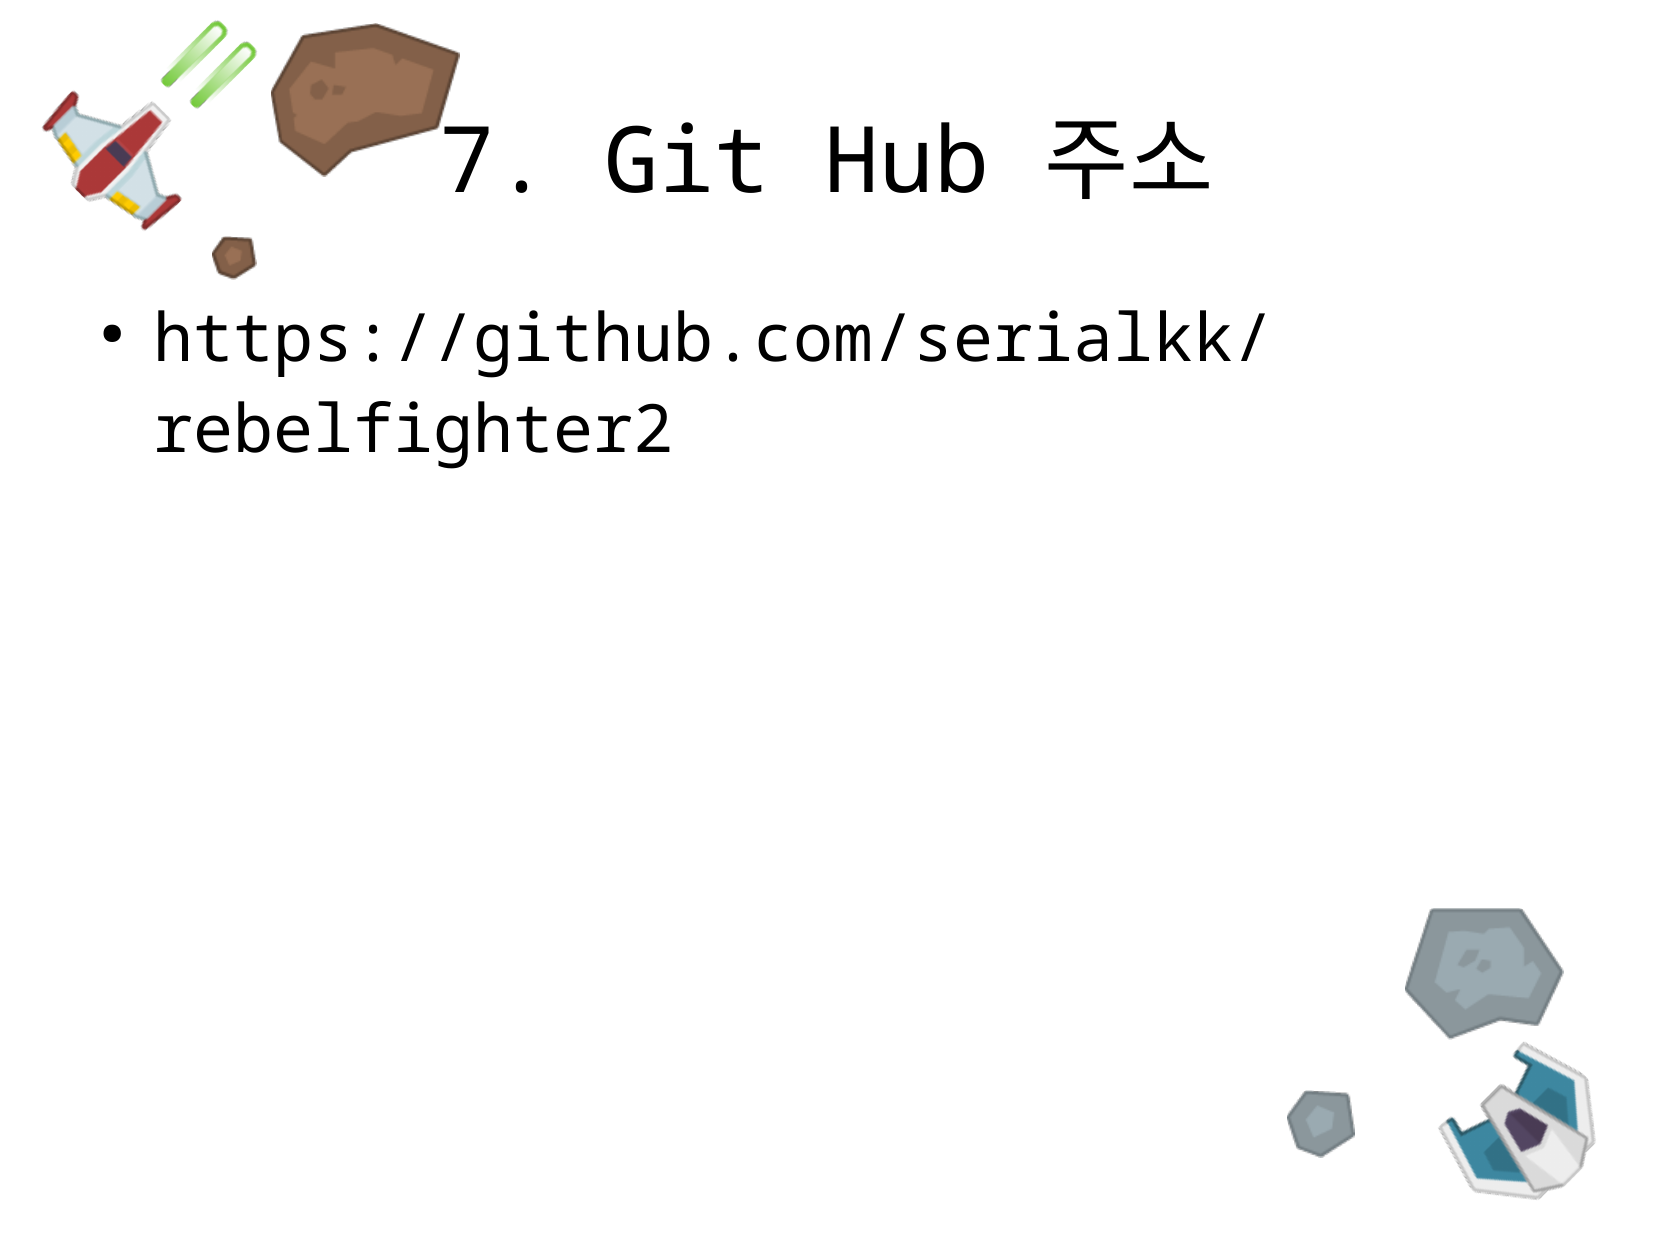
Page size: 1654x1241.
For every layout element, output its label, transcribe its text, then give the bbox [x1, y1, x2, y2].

picture [1405, 908, 1630, 1235]
picture [185, 38, 260, 113]
picture [1287, 1090, 1355, 1158]
picture [271, 23, 460, 177]
title 7. Git Hub 주소 [82, 49, 1571, 257]
picture [212, 236, 257, 280]
picture [24, 55, 217, 249]
picture [156, 17, 231, 92]
list https://github.com/serialkk/rebelfighter2 [82, 290, 1571, 1109]
